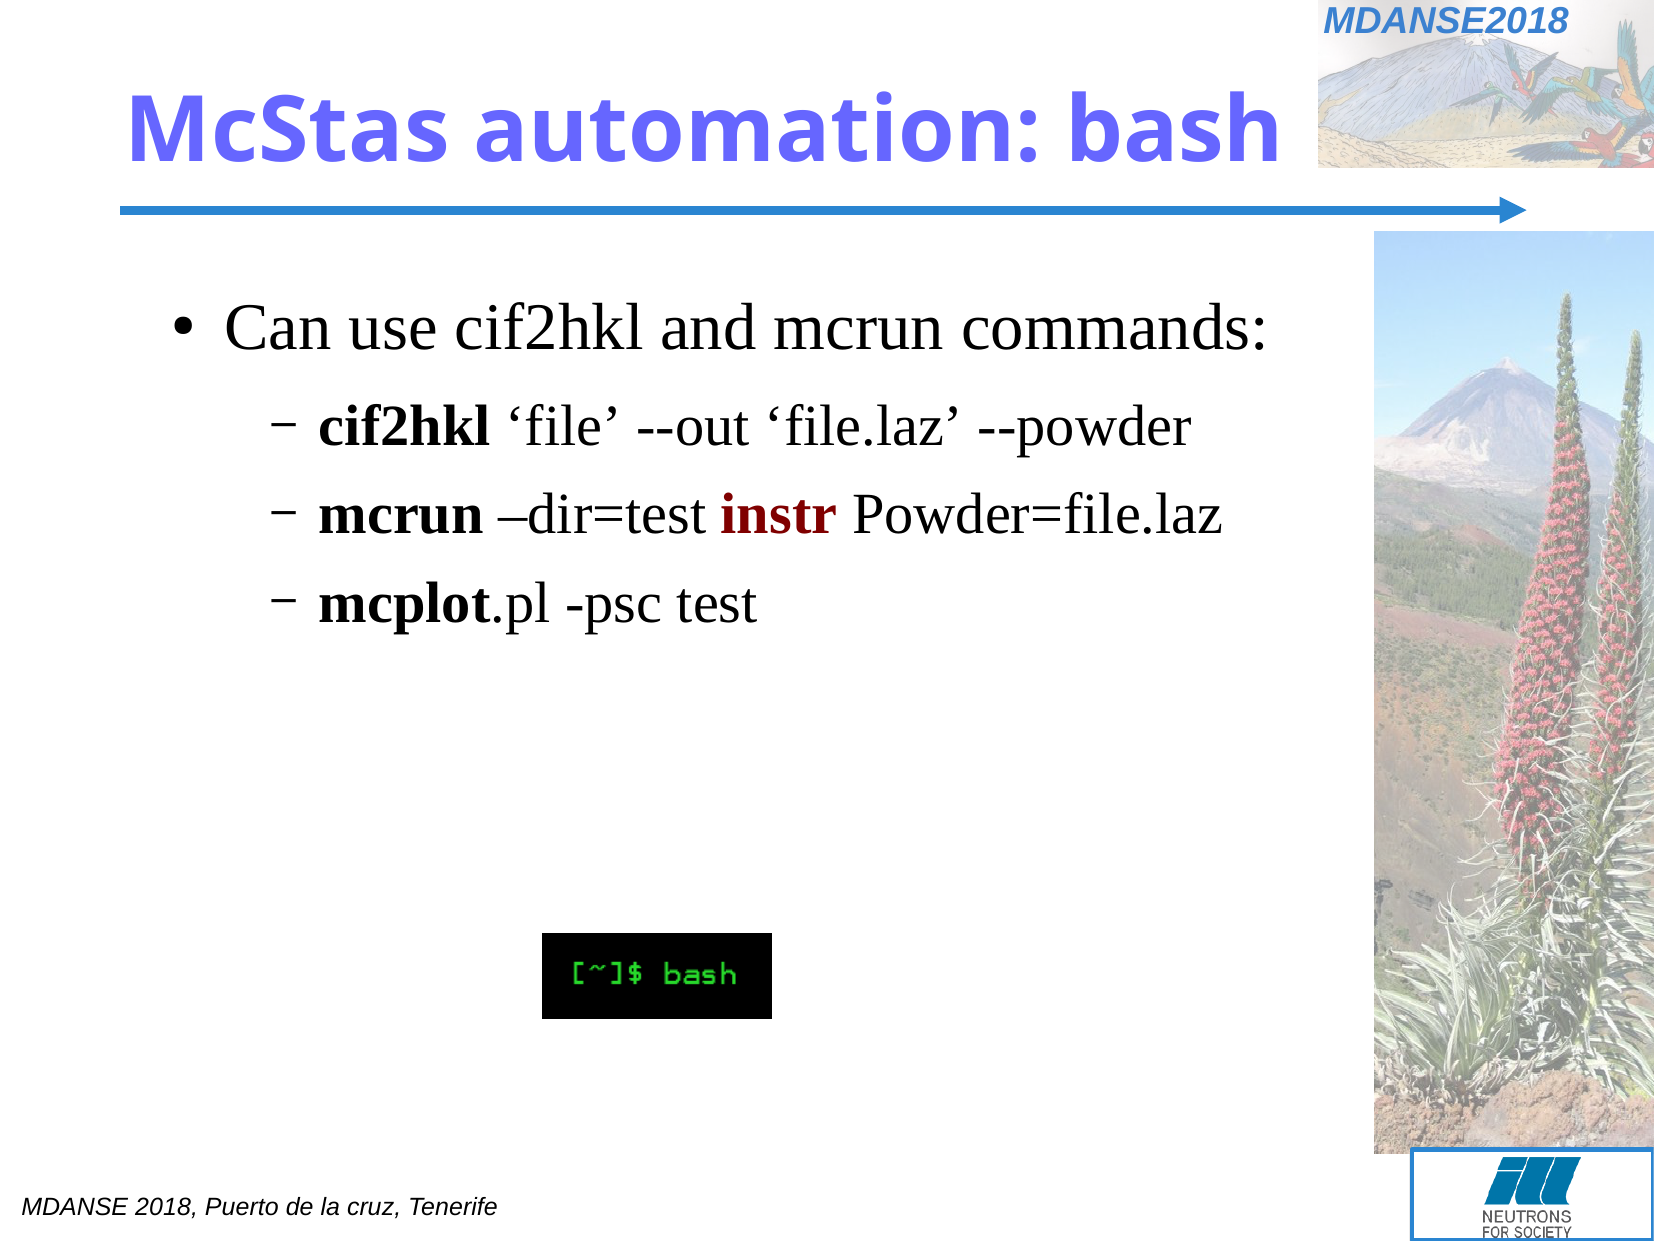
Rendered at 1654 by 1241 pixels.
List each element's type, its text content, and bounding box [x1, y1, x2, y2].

picture [1479, 1153, 1583, 1241]
list Can use cif2hkl and mcrun commands: cif2hkl ‘file’ --out ‘file.laz’ --powder mcrun –dir=test instr Powder=file.laz mcplot.pl -psc test [82, 290, 1571, 1010]
picture [542, 933, 772, 1019]
title McStas automation: bash [82, 0, 1328, 256]
